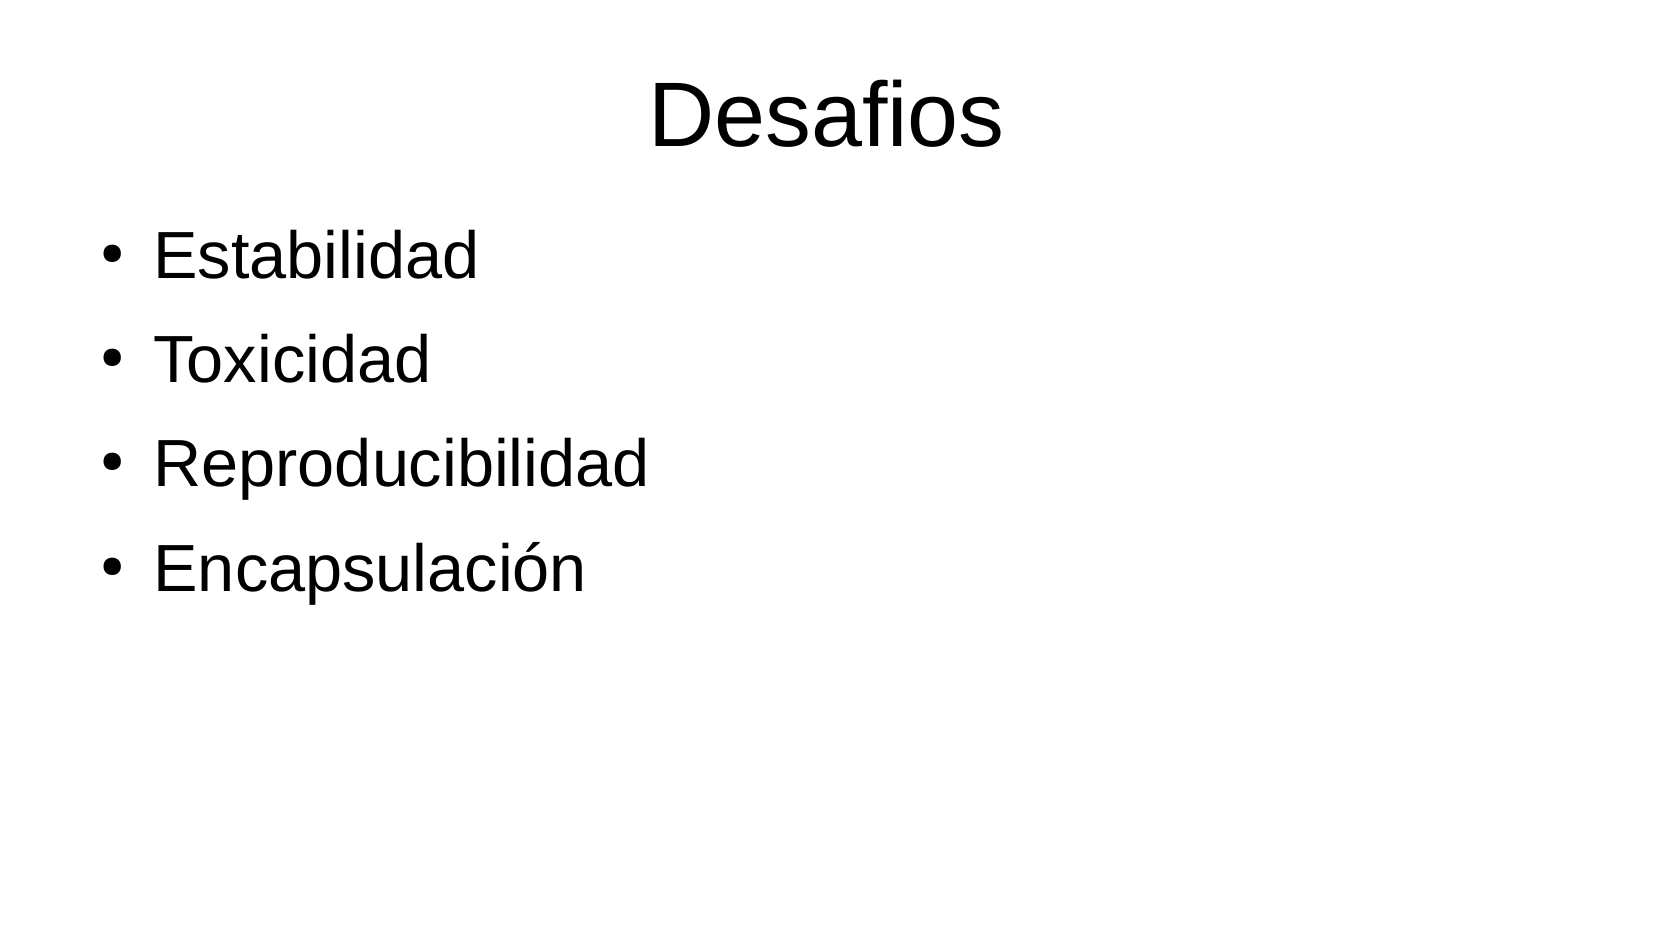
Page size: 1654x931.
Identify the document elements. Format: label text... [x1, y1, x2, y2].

title Desafios [82, 37, 1571, 193]
list Estabilidad Toxicidad Reproducibilidad Encapsulación [82, 217, 1571, 758]
